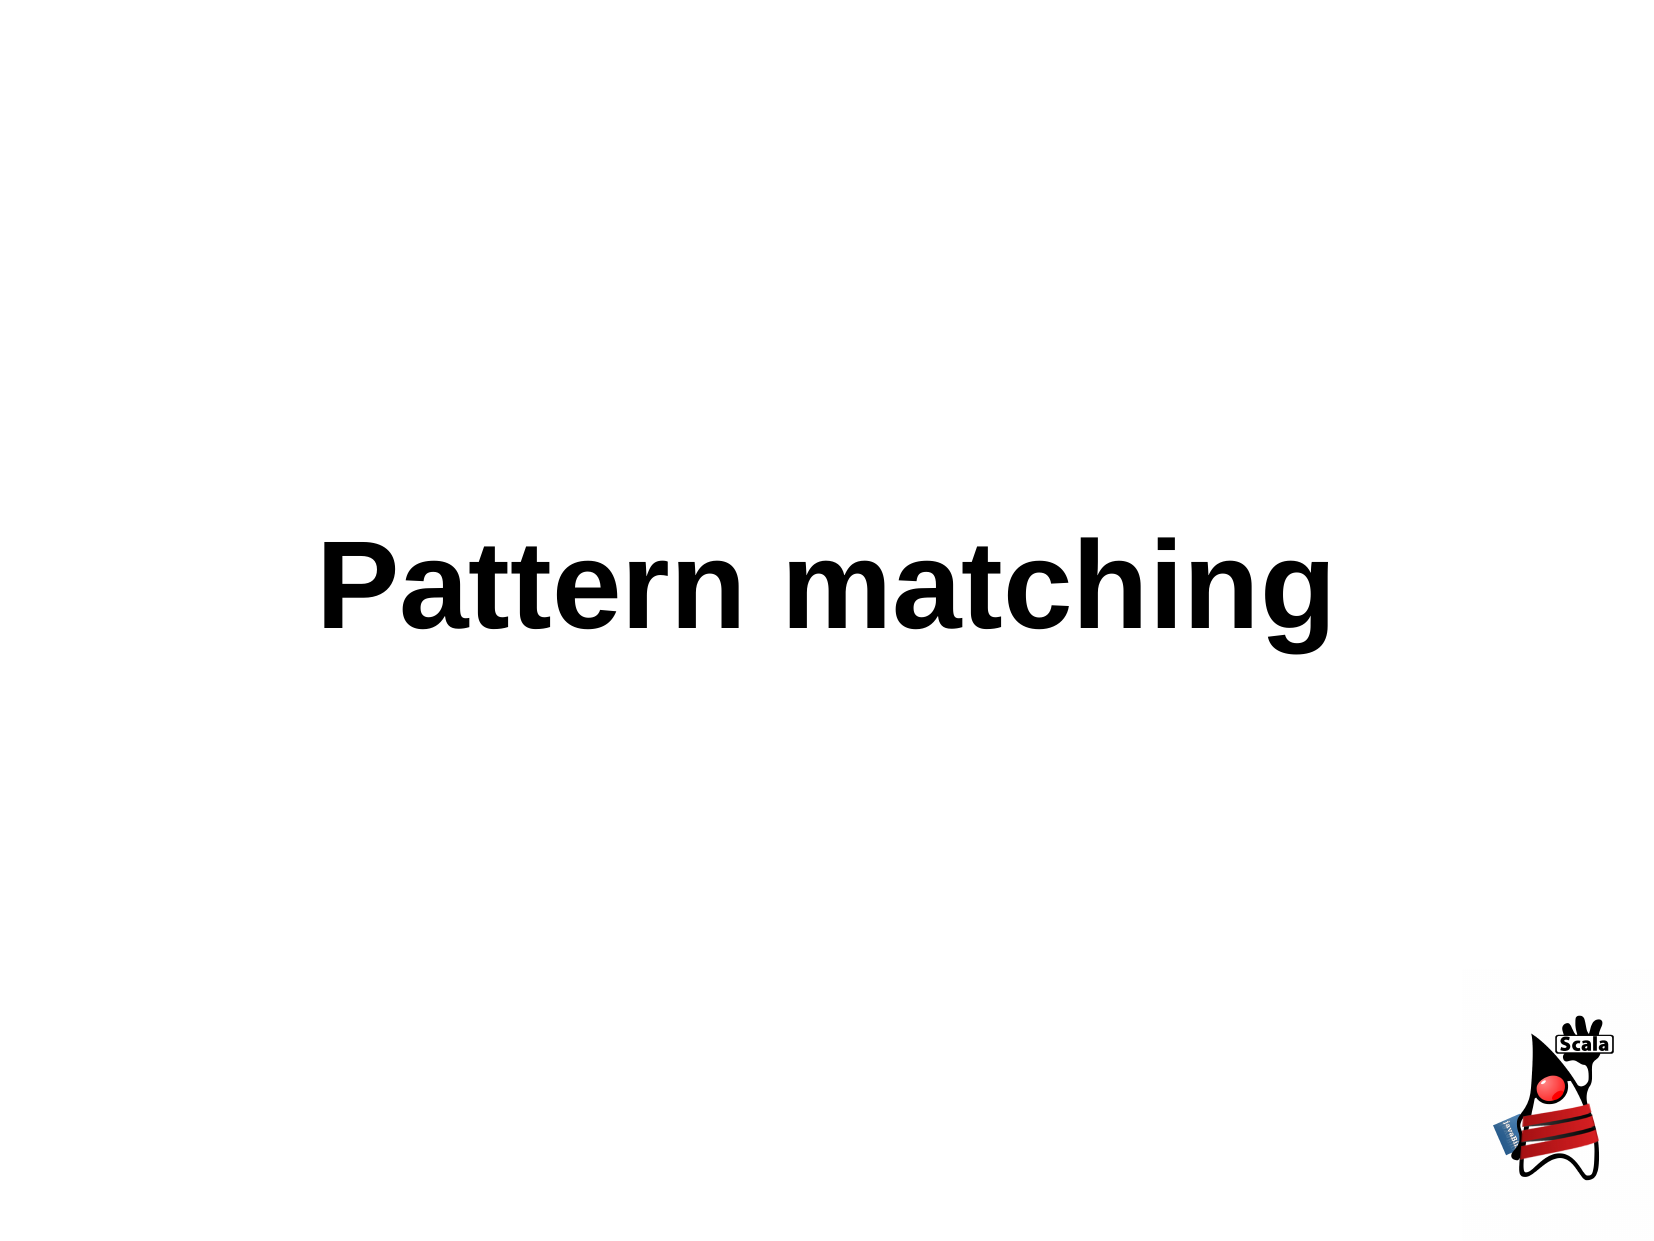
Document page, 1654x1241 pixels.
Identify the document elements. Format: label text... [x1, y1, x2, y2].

subtitle Pattern matching [82, 56, 1571, 1102]
